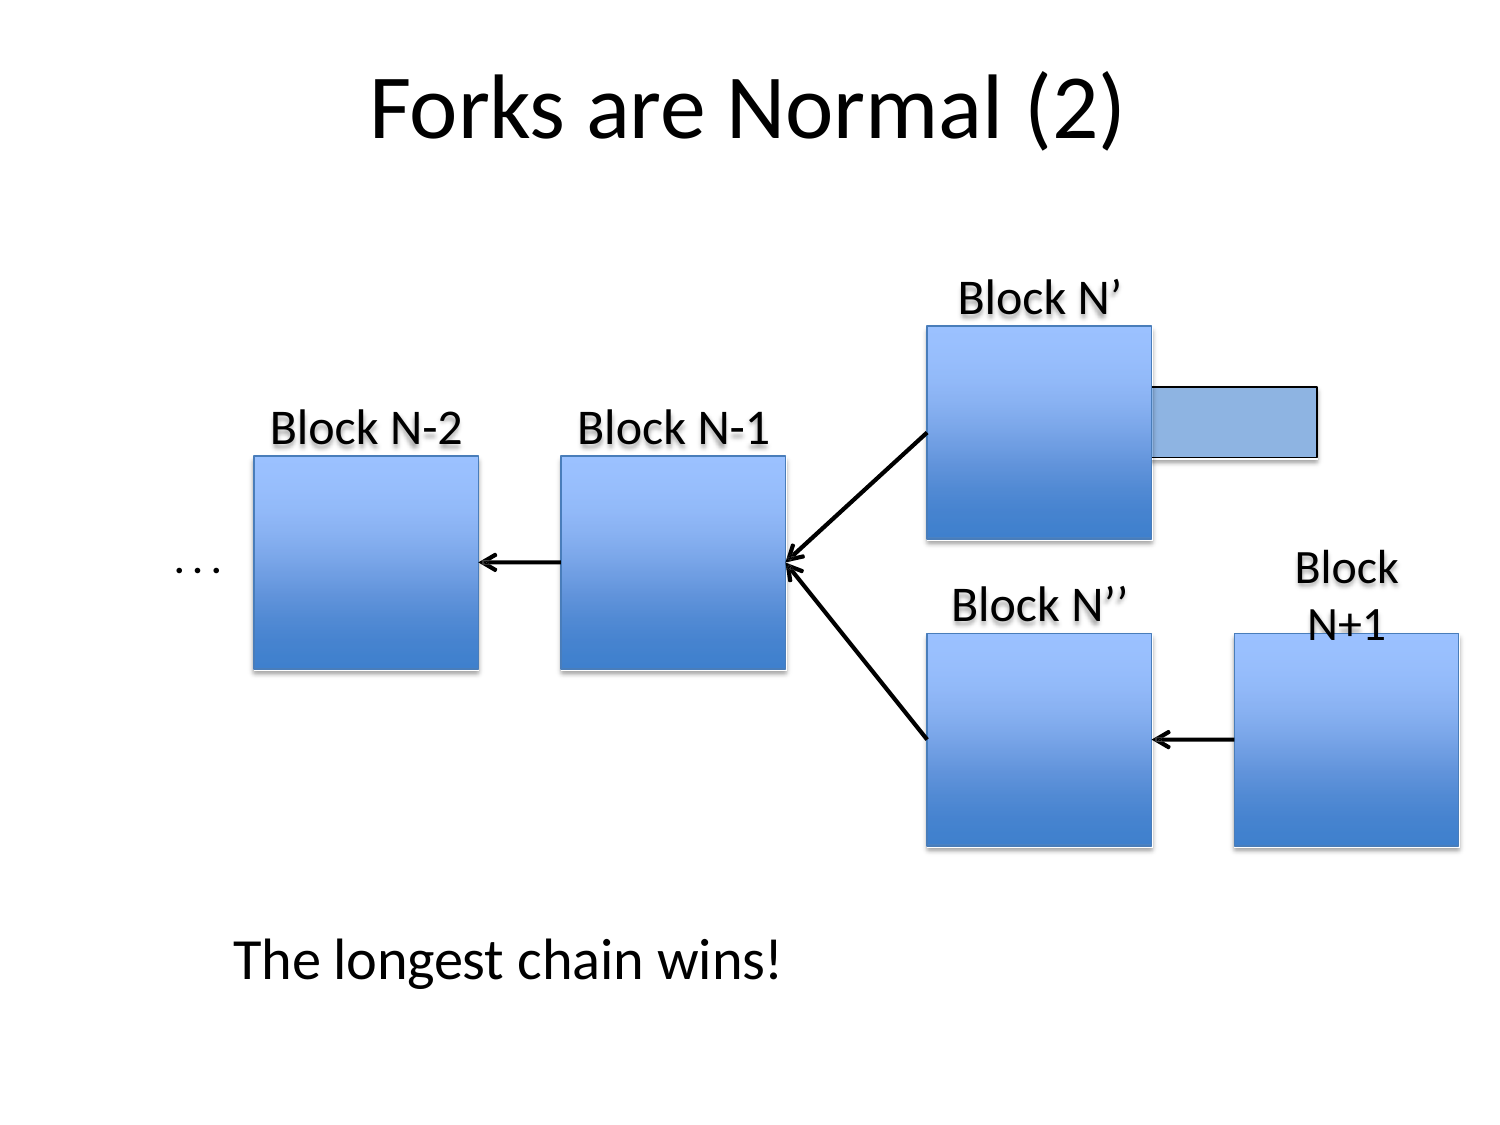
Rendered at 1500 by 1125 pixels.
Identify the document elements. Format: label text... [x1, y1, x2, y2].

title Forks are Normal (2) [90, 33, 1410, 235]
text_box Block N’ [955, 264, 1124, 325]
text_box Block N-1 [575, 394, 772, 455]
text_box Block N’’ [949, 609, 1131, 632]
picture [1170, 382, 1327, 470]
text_box Block N-2 . . . [172, 394, 465, 581]
text_box [232, 249, 1467, 952]
text_box The longest chain wins! [231, 920, 791, 991]
text_box Block N+1 [1292, 535, 1401, 651]
